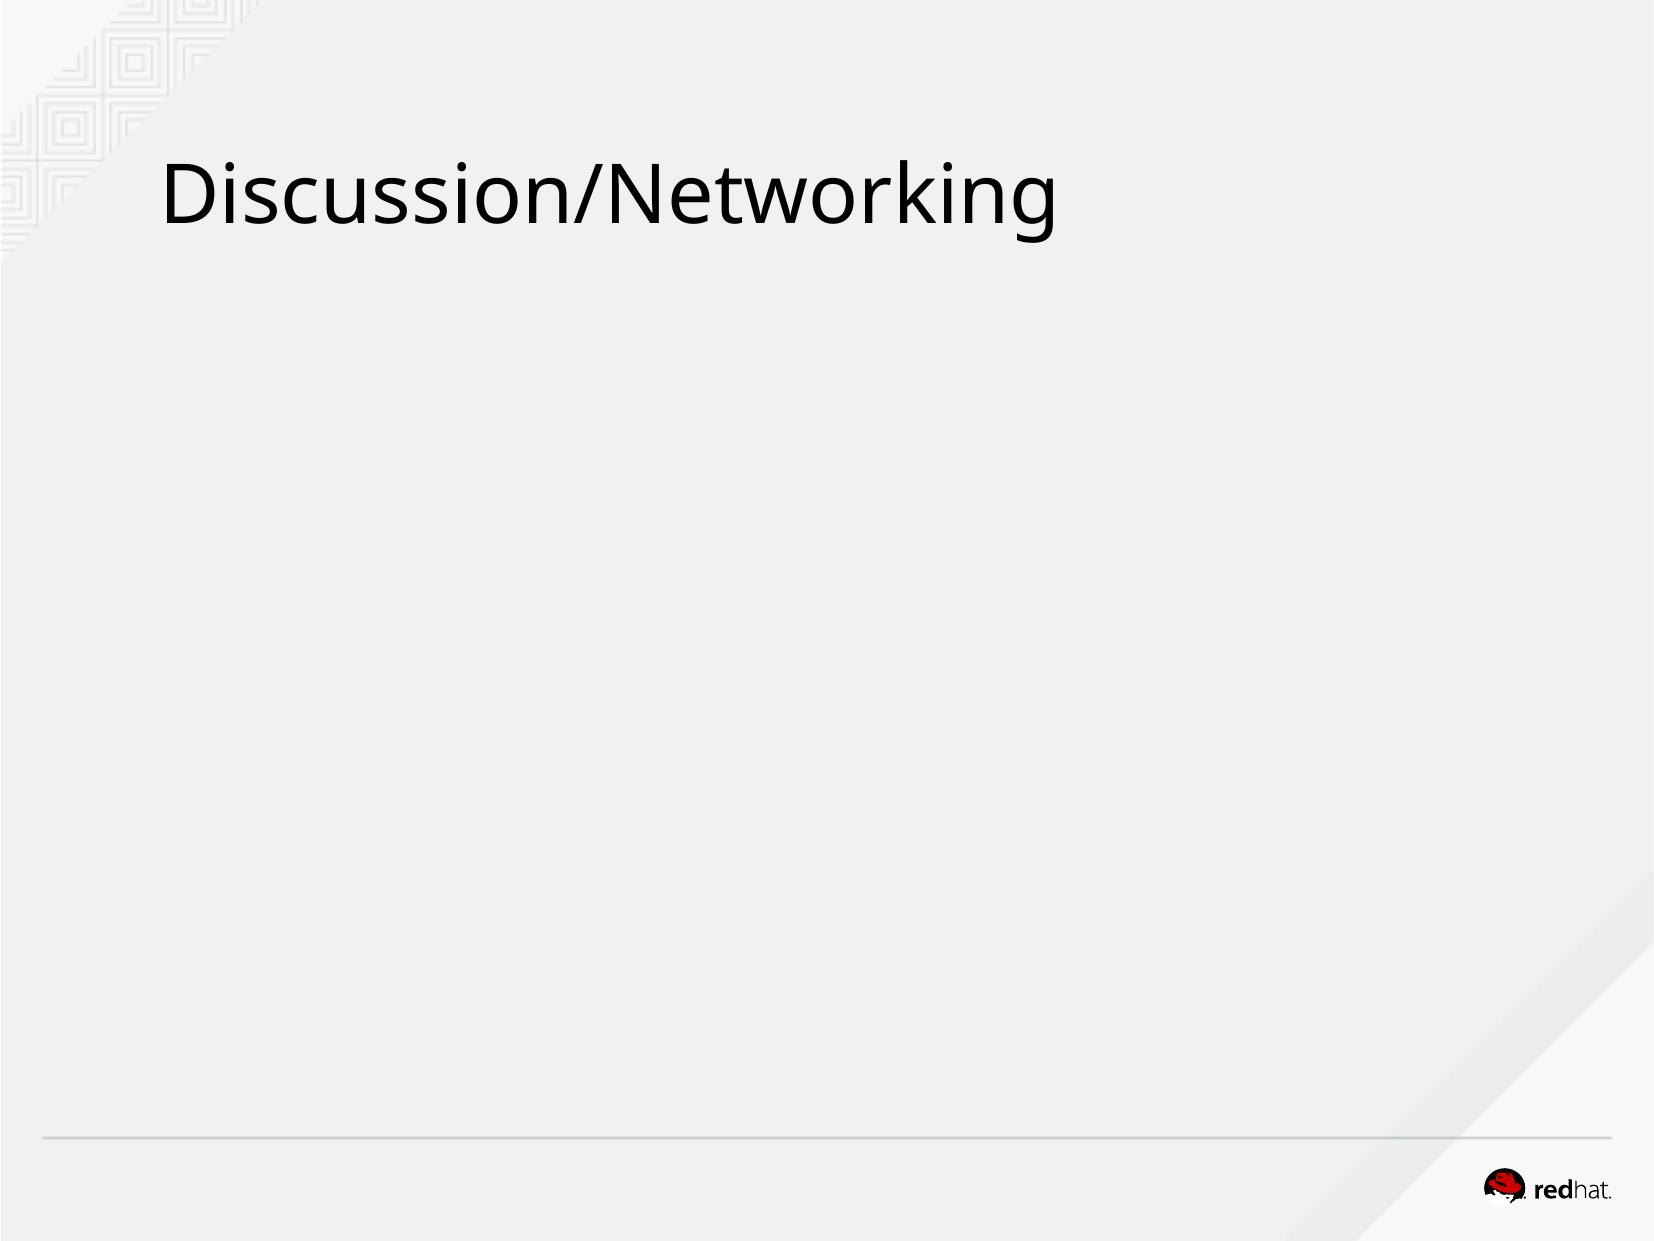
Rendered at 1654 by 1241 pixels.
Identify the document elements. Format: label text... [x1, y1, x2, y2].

picture [0, 0, 1654, 1241]
title Discussion/Networking [124, 0, 1530, 249]
